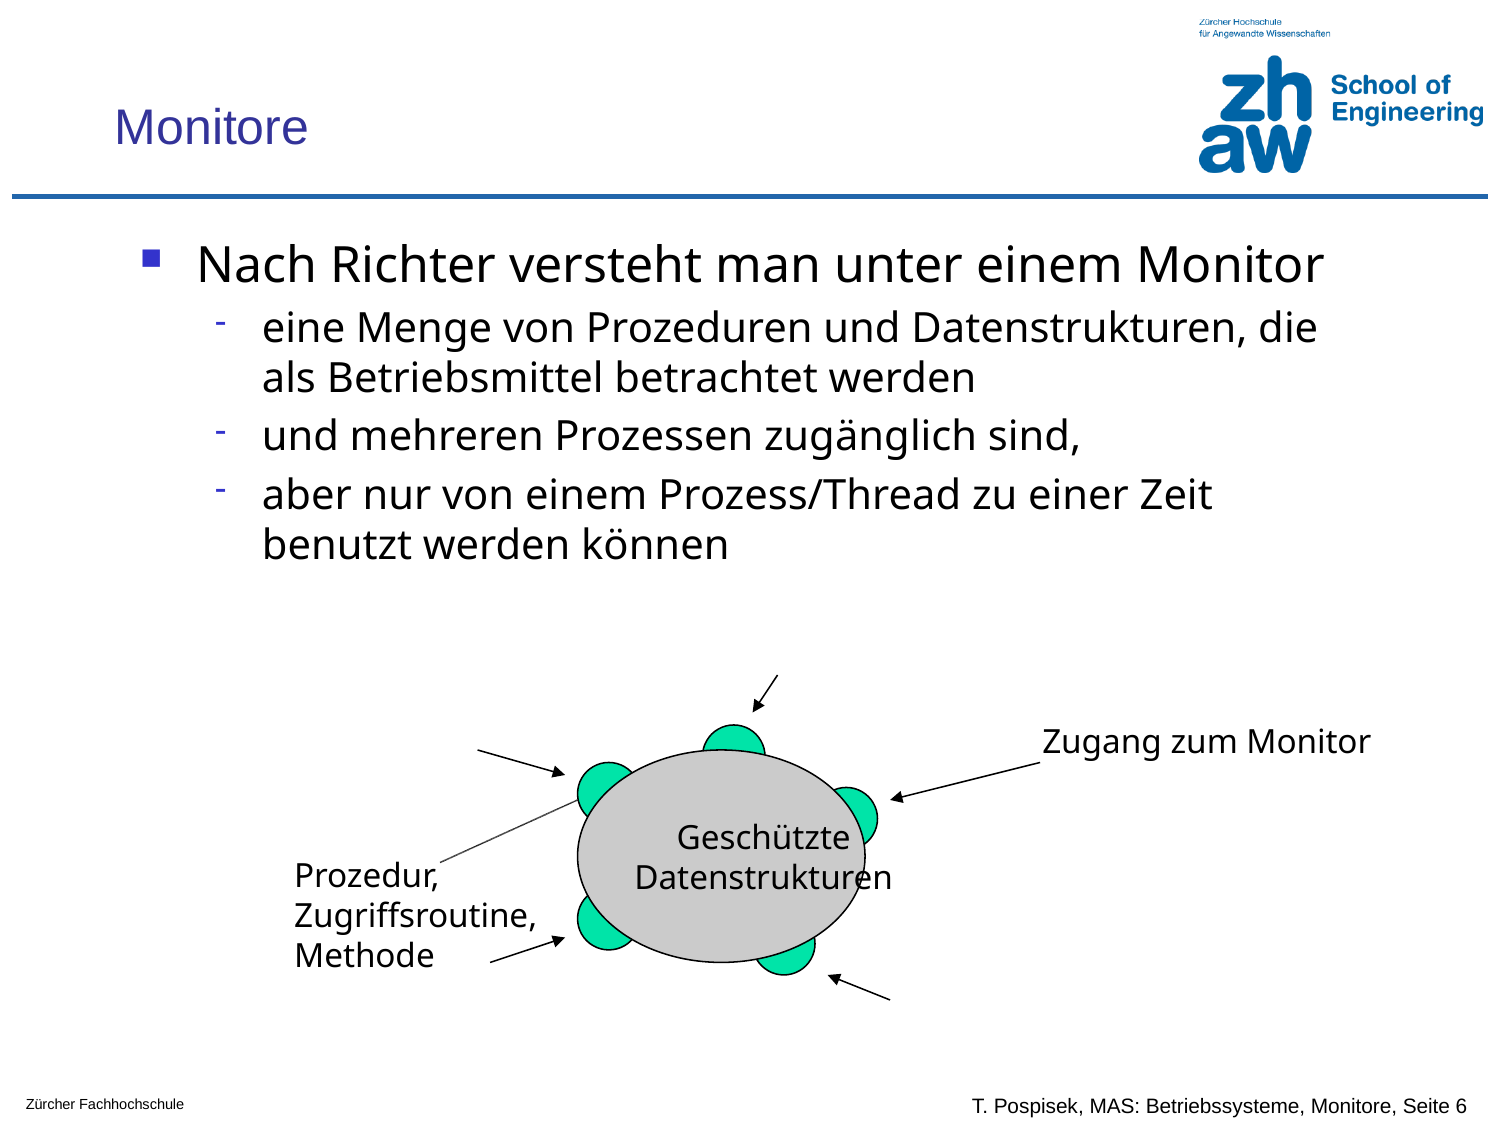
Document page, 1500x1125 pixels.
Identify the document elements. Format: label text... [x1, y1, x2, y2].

title Monitore [99, 50, 1379, 163]
list Nach Richter versteht man unter einem Monitor eine Menge von Prozeduren und Datenstrukturen, die als Betriebsmittel betrachtet werden und mehreren Prozessen zugänglich sind, aber nur von einem Prozess/Thread zu einer Zeit benutzt werden können [125, 224, 1388, 663]
text_box Zugang zum Monitor [1027, 712, 1387, 768]
picture [1199, 19, 1483, 173]
text_box Geschützte Datenstrukturen [577, 749, 866, 963]
text_box Prozedur, Zugriffsroutine, Methode [279, 846, 562, 982]
